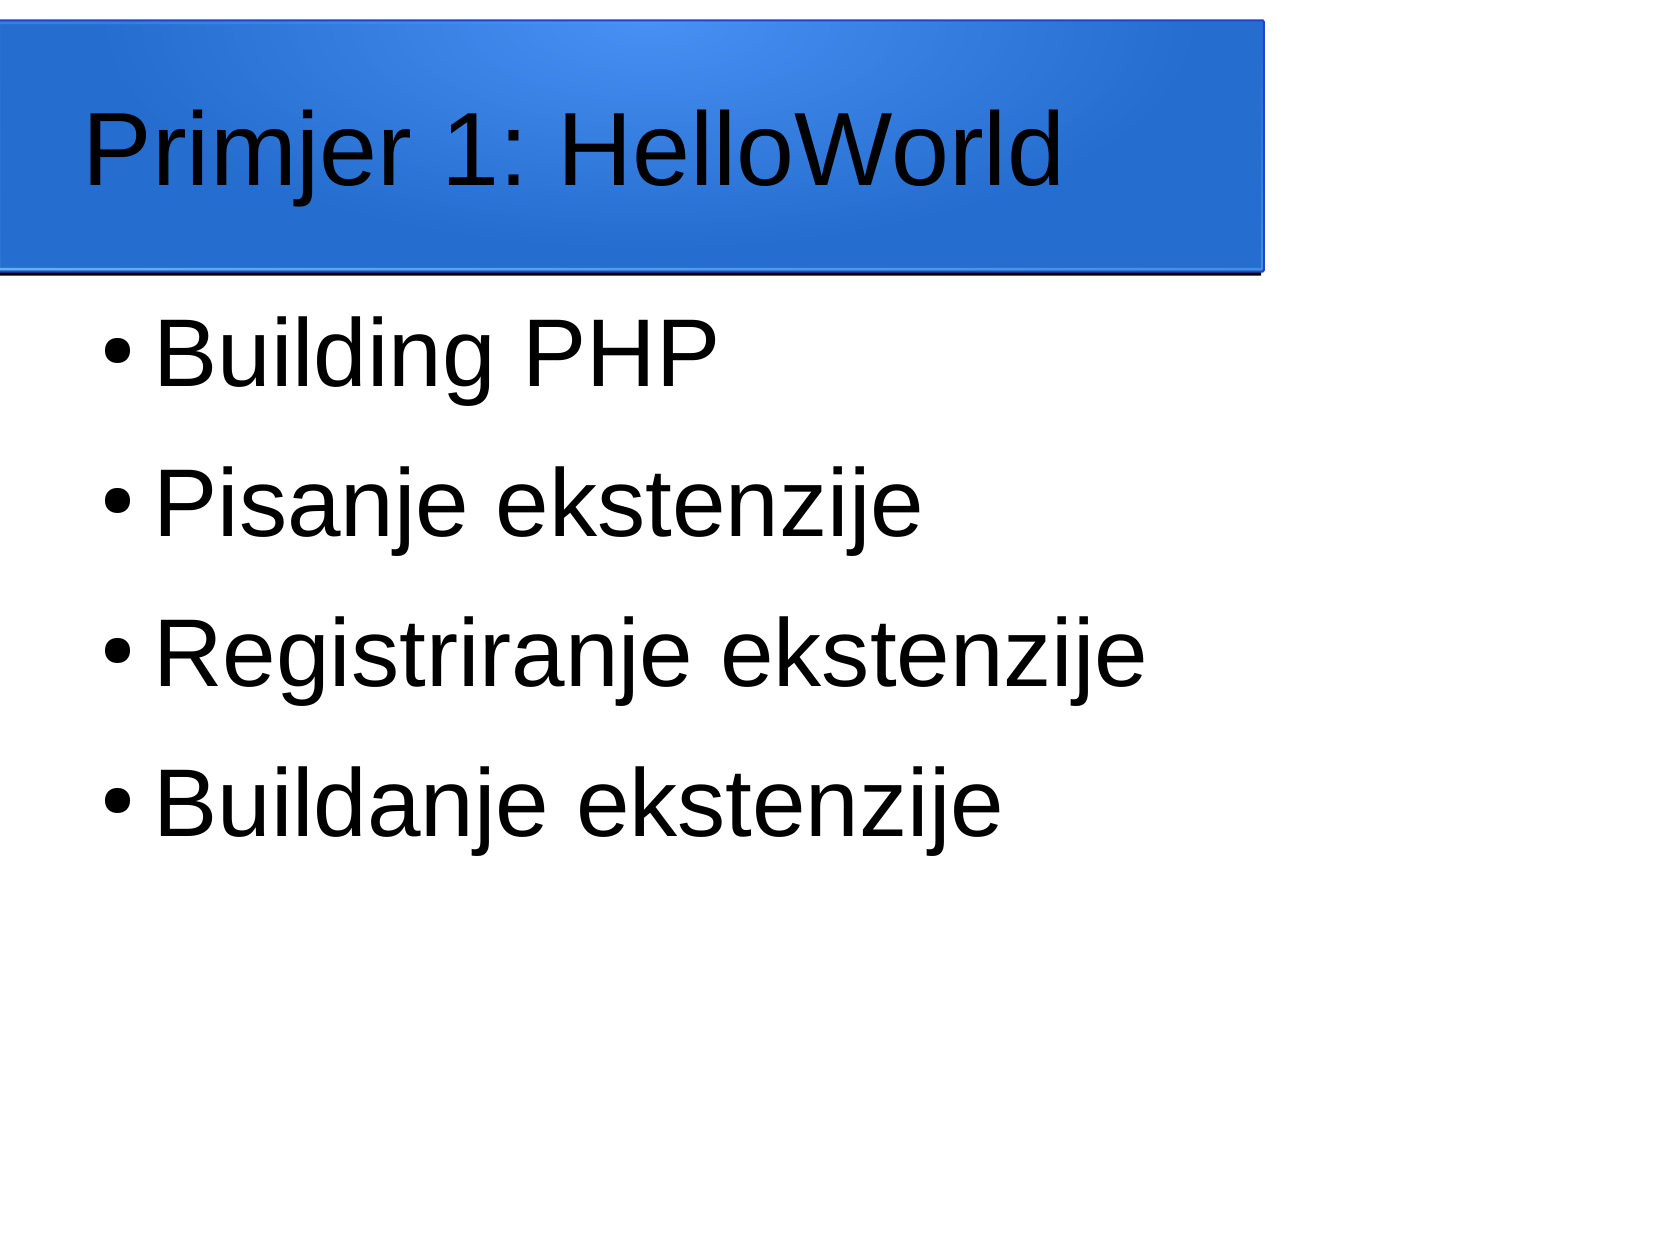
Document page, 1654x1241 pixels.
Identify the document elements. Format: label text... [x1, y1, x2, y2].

list Building PHP Pisanje ekstenzije Registriranje ekstenzije Buildanje ekstenzije [82, 299, 1571, 1019]
title Primjer 1: HelloWorld [82, 47, 1235, 252]
